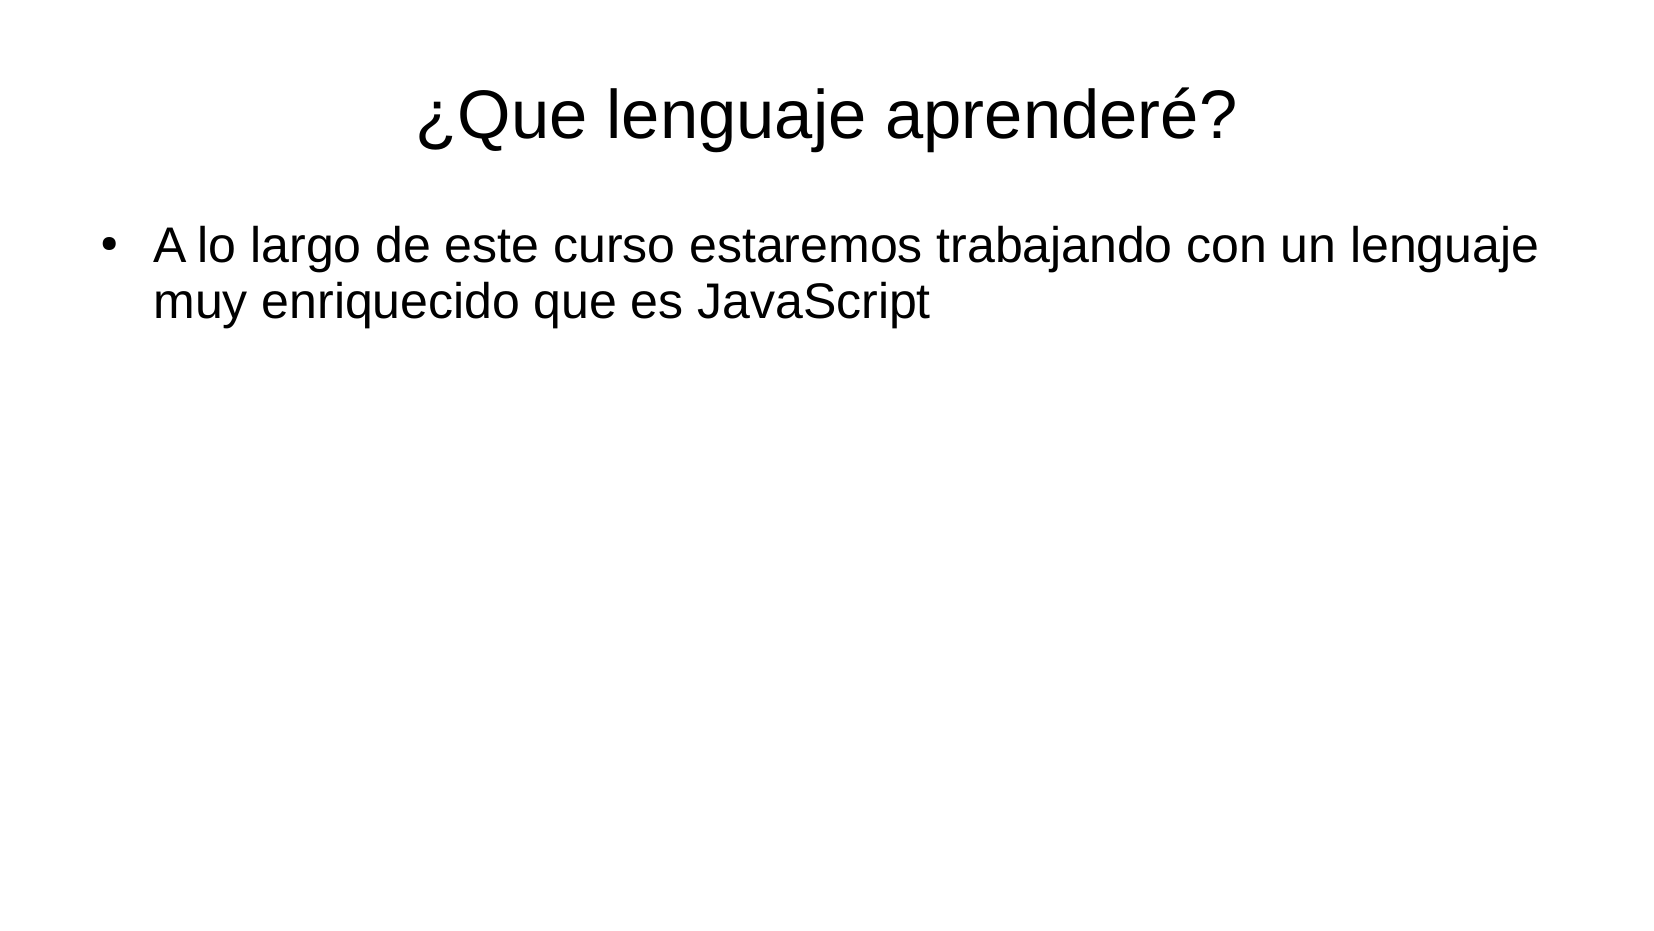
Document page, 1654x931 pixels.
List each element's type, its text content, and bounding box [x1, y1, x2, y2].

list A lo largo de este curso estaremos trabajando con un lenguaje muy enriquecido que es JavaScript [82, 217, 1571, 758]
title ¿Que lenguaje aprenderé? [82, 37, 1571, 193]
